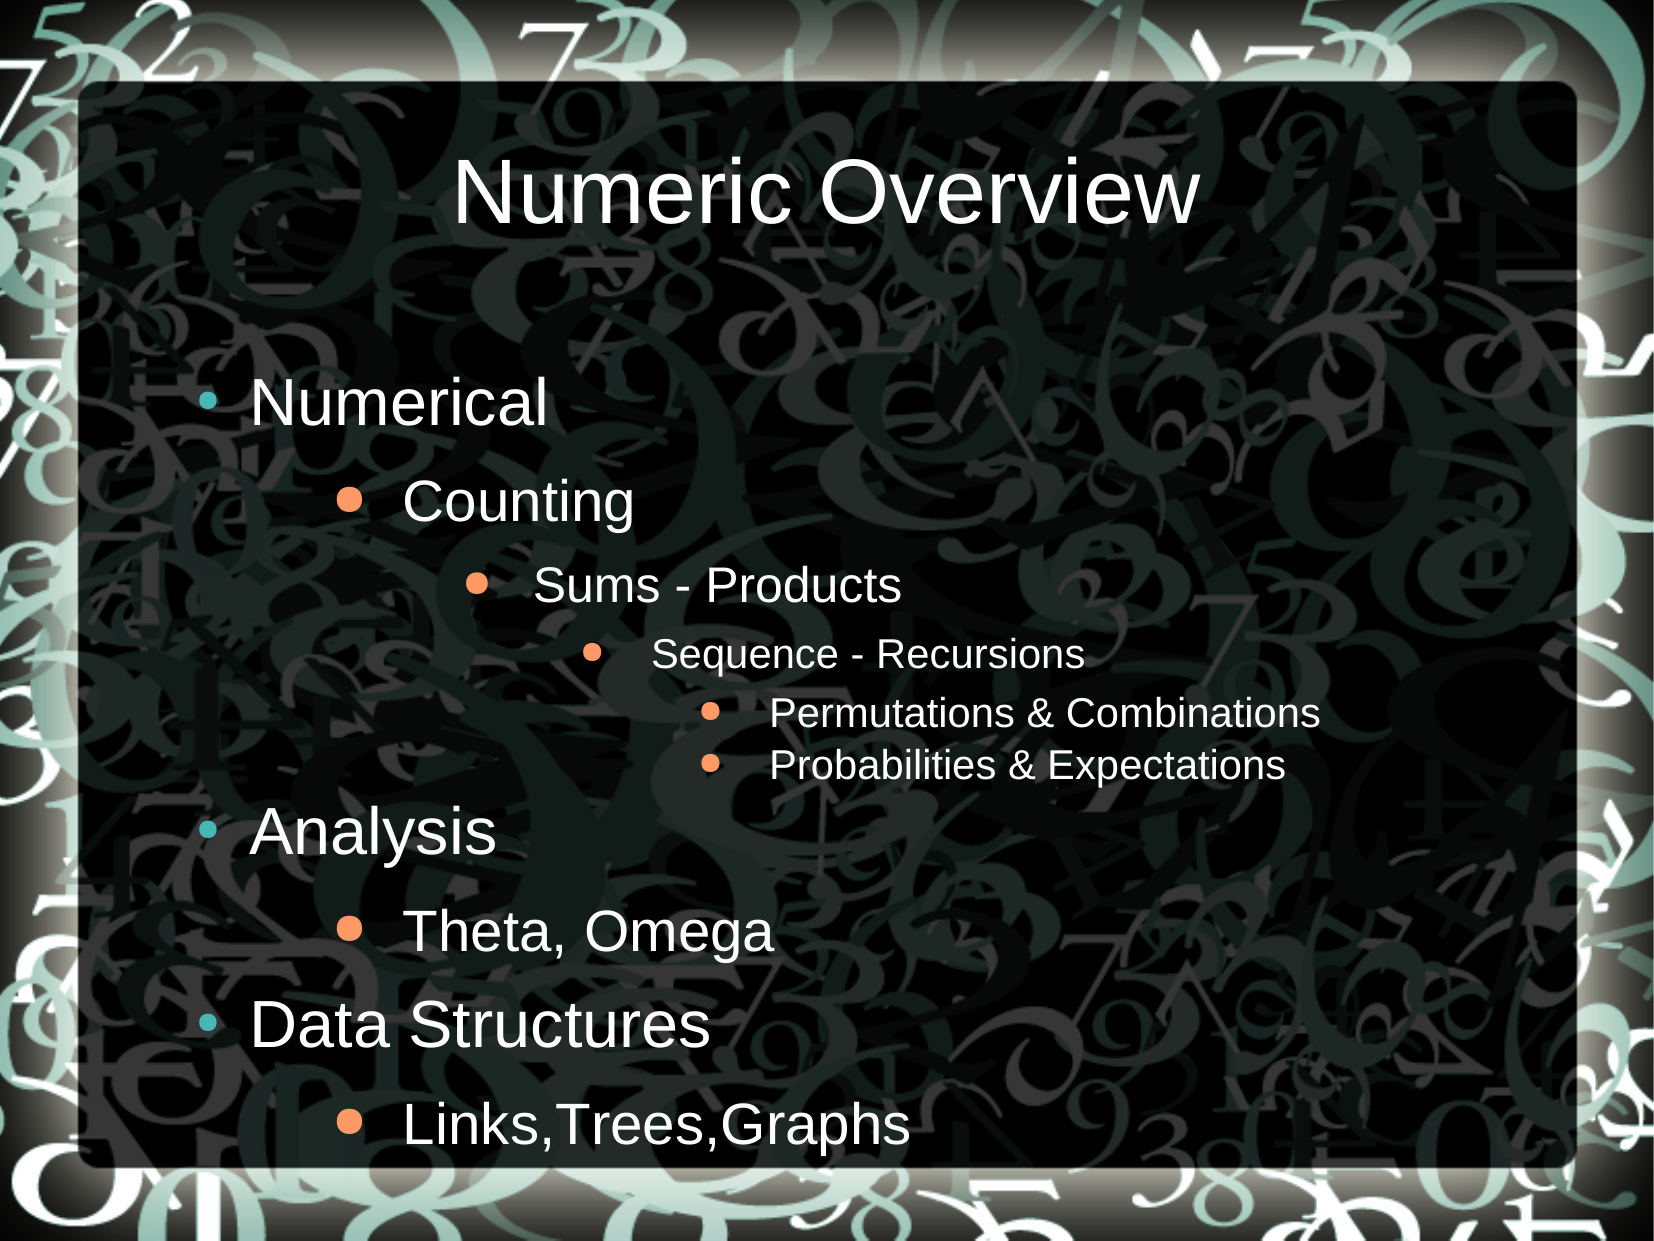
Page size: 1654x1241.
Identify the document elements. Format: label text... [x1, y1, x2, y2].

list Numerical Counting Sums - Products Sequence - Recursions Permutations & Combinations Probabilities & Expectations Analysis Theta, Omega Data Structures Links,Trees,Graphs [178, 364, 1570, 1157]
title Numeric Overview [82, 88, 1571, 296]
picture [0, 0, 1654, 1241]
